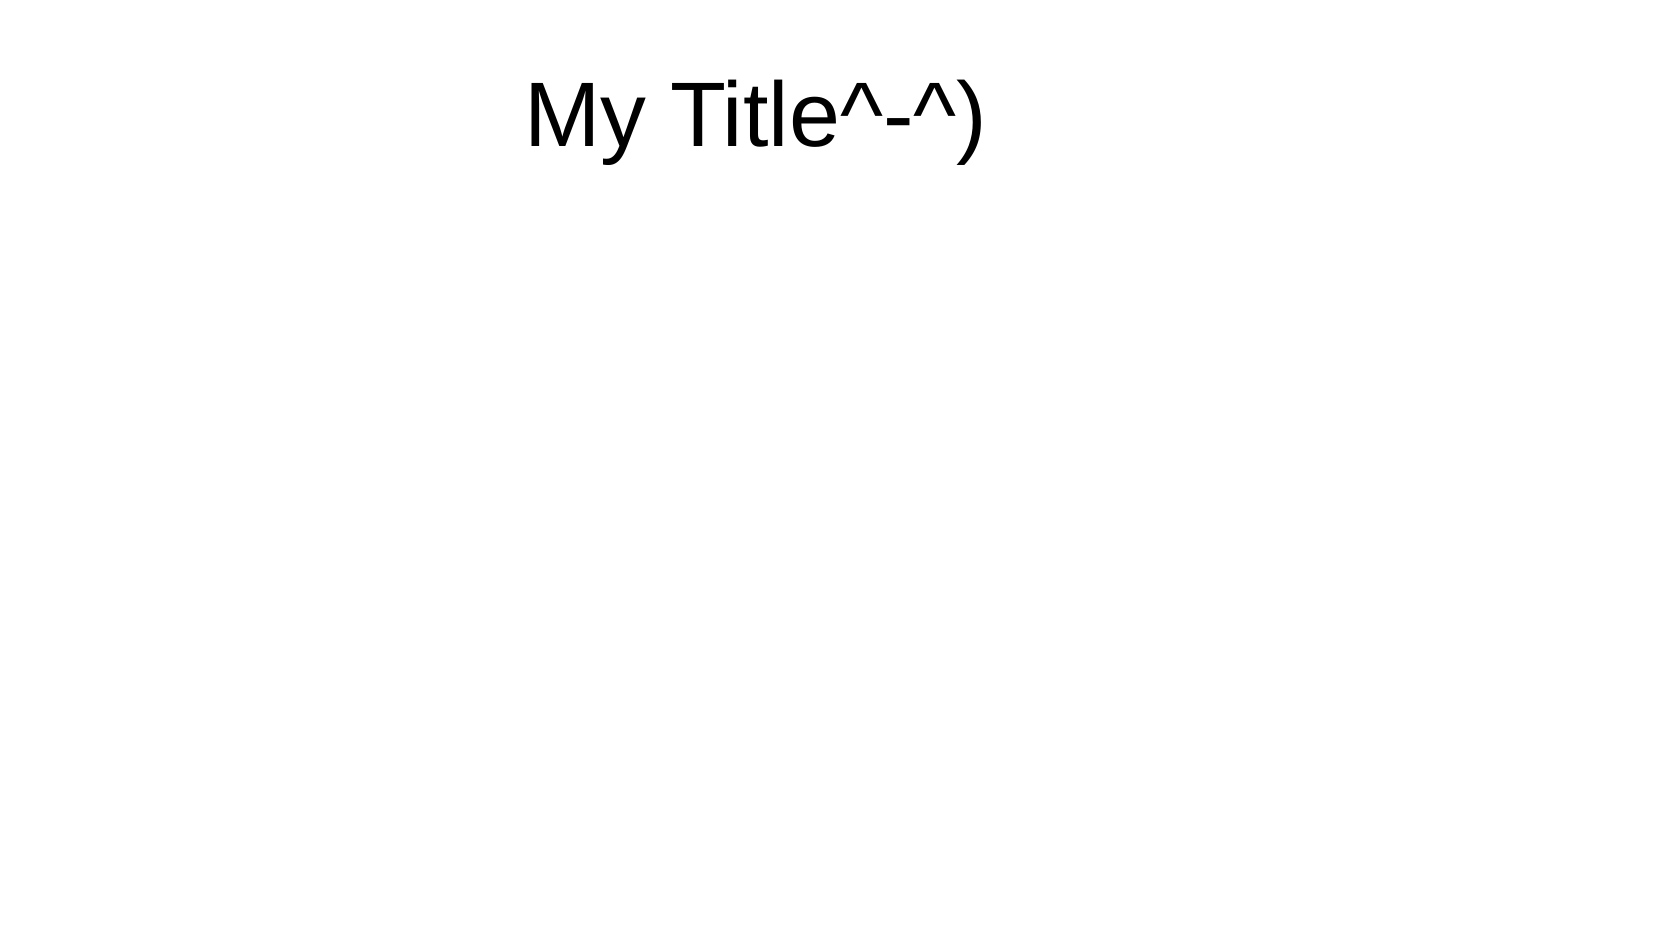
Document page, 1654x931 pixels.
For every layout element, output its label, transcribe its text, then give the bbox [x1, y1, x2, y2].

title My Title^-^) [11, 37, 1501, 193]
